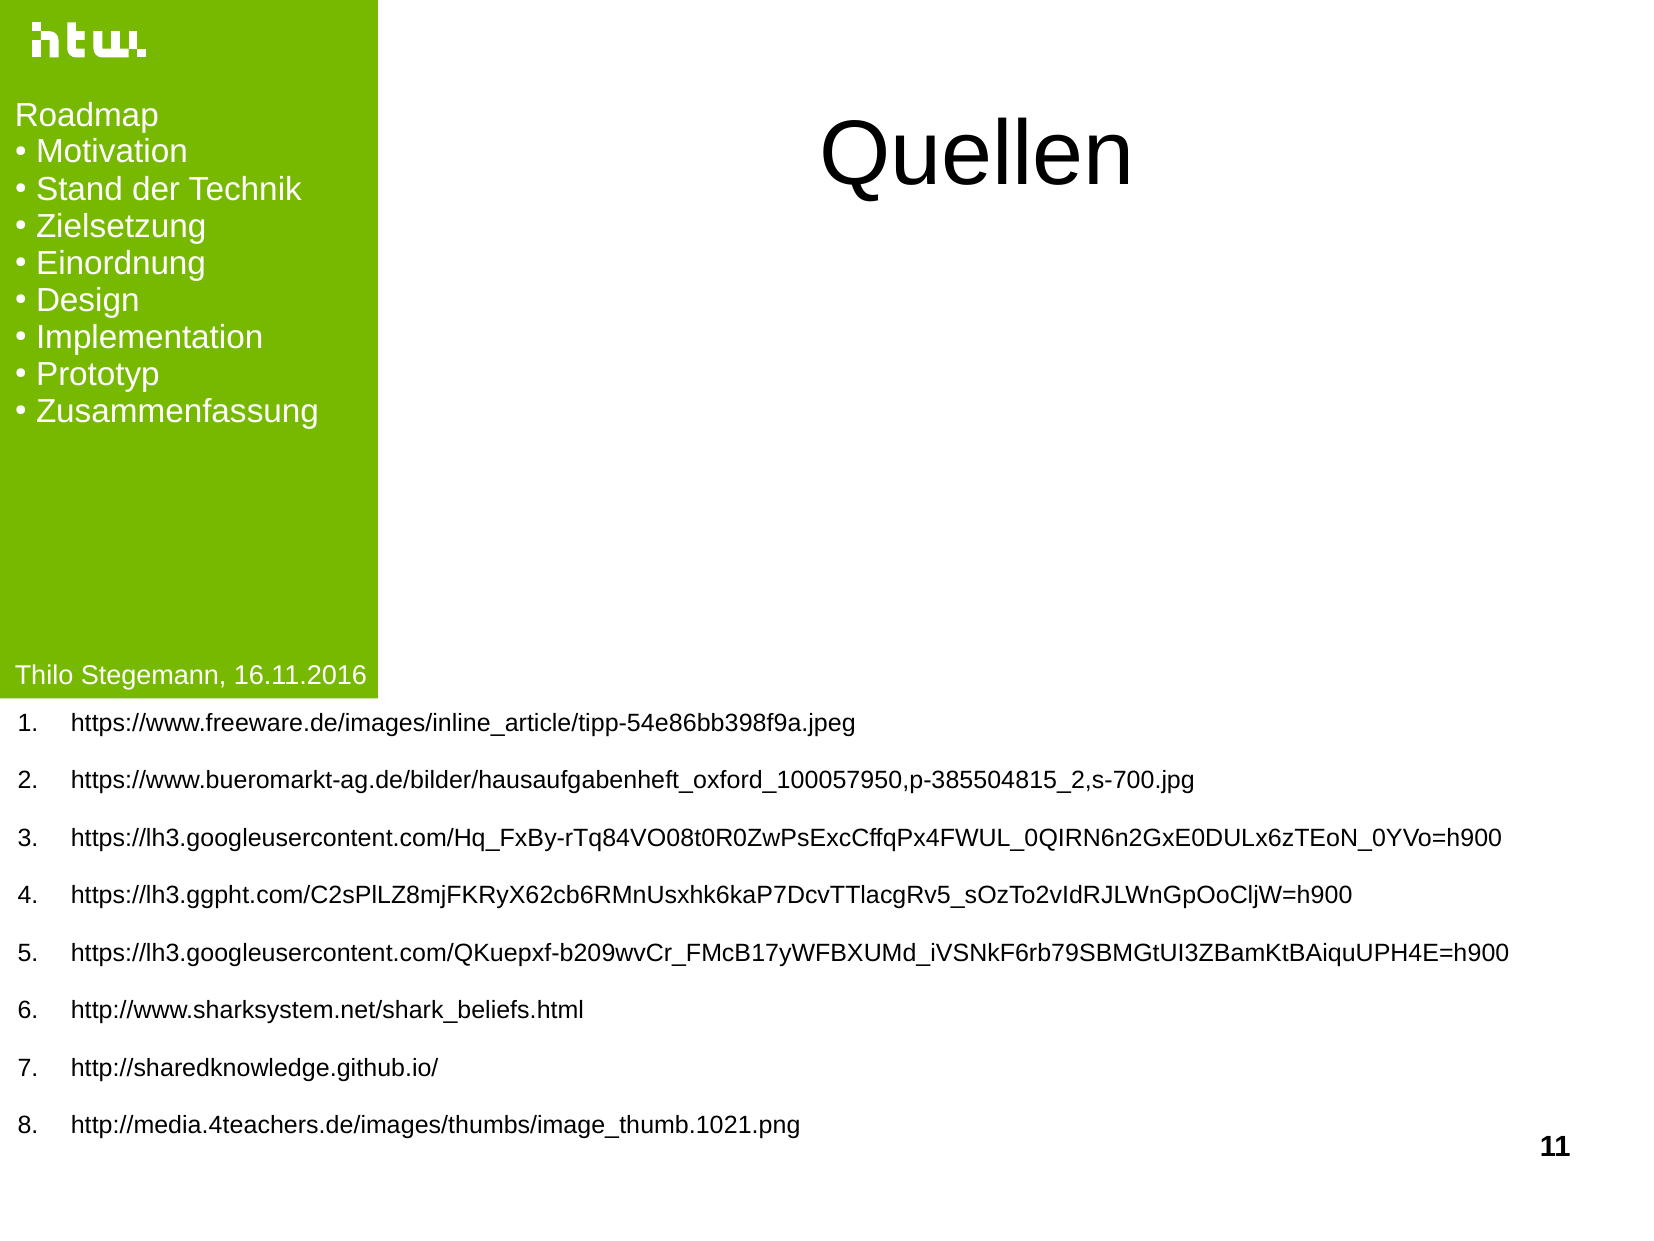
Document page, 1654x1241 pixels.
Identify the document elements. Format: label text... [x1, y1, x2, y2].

title Quellen [383, 49, 1571, 257]
list https://www.freeware.de/images/inline_article/tipp-54e86bb398f9a.jpeg https://www.bueromarkt-ag.de/bilder/hausaufgabenheft_oxford_100057950,p-385504815_2,s-700.jpg https://lh3.googleusercontent.com/Hq_FxBy-rTq84VO08t0R0ZwPsExcCffqPx4FWUL_0QIRN6n2GxE0DULx6zTEoN_0YVo=h900 https://lh3.ggpht.com/C2sPlLZ8mjFKRyX62cb6RMnUsxhk6kaP7DcvTTlacgRv5_sOzTo2vIdRJLWnGpOoCljW=h900 https://lh3.googleusercontent.com/QKuepxf-b209wvCr_FMcB17yWFBXUMd_iVSNkF6rb79SBMGtUI3ZBamKtBAiquUPH4E=h900 http://www.sharksystem.net/shark_beliefs.html http://sharedknowledge.github.io/ http://media.4teachers.de/images/thumbs/image_thumb.1021.png [0, 708, 1654, 1139]
